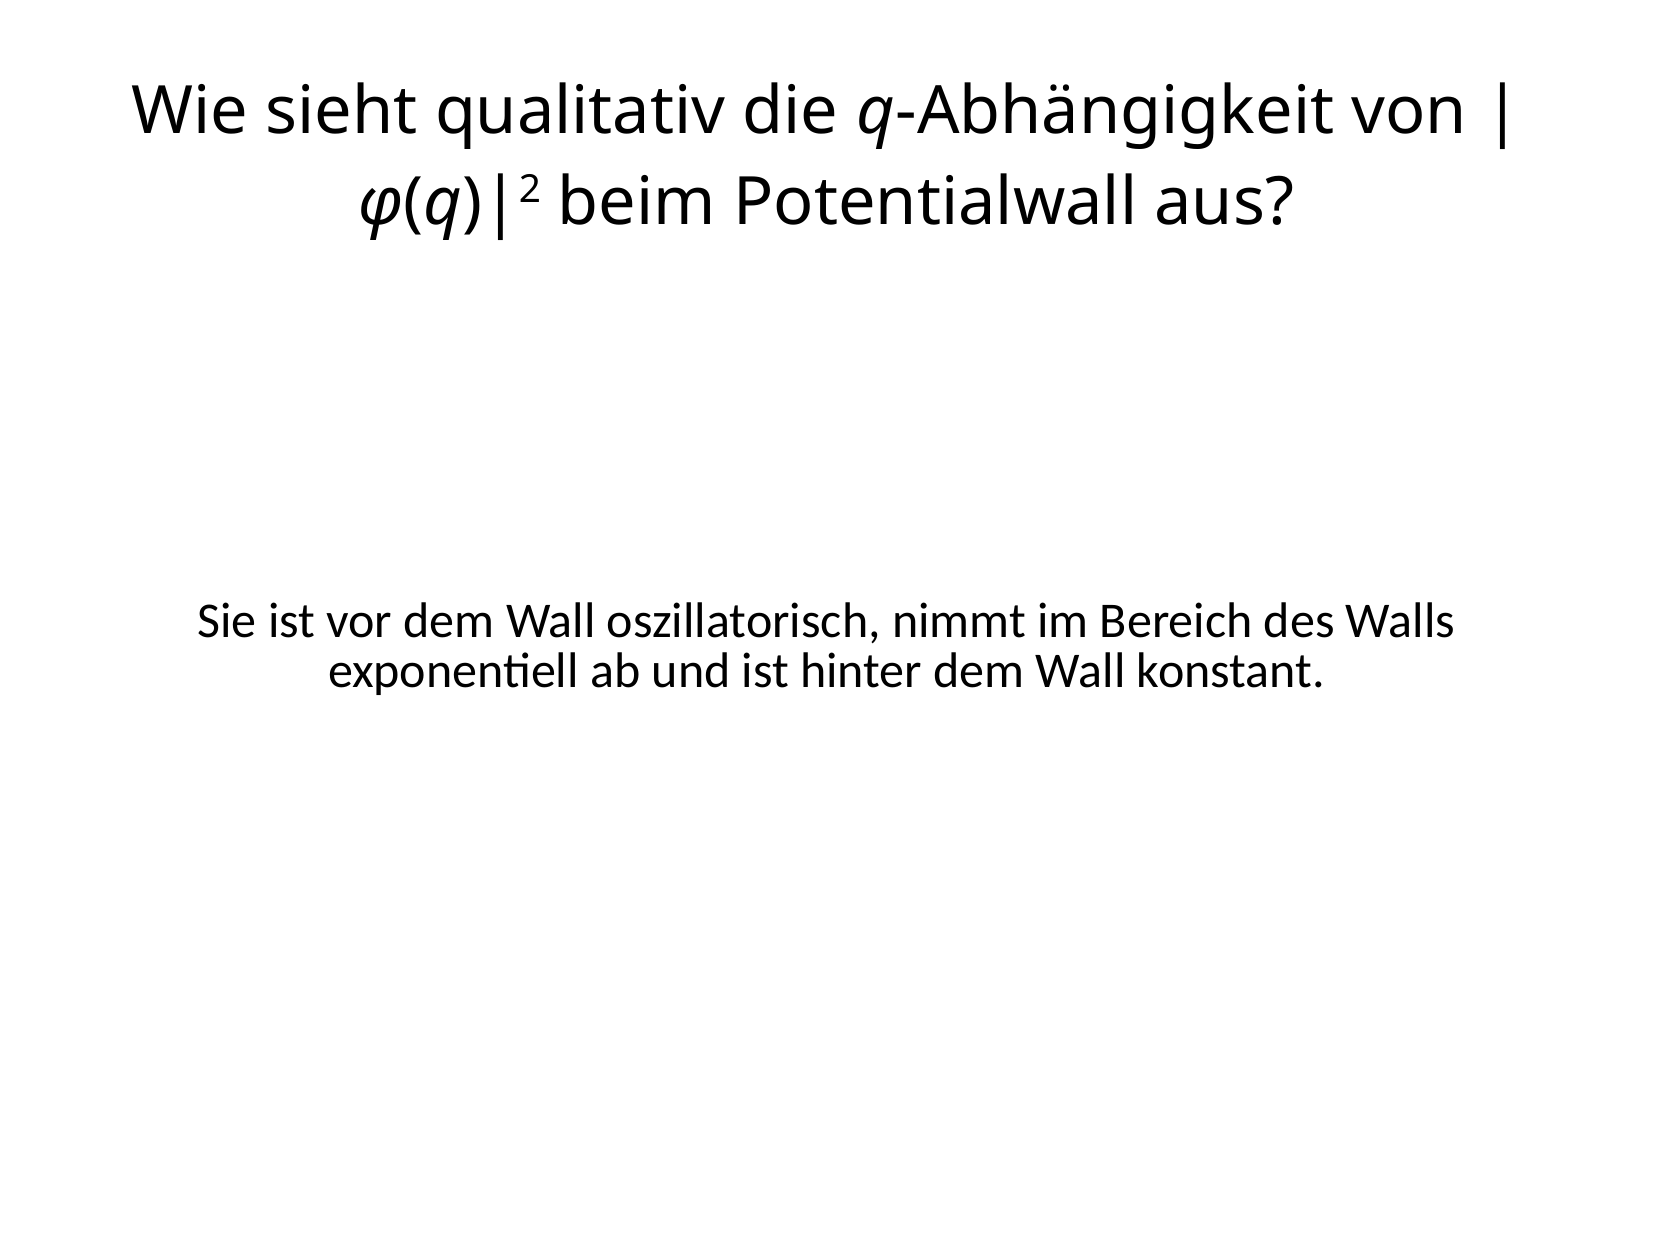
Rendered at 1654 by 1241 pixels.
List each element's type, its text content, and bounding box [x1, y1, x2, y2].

title Wie sieht qualitativ die q-Abhängigkeit von |φ(q)|2 beim Potentialwall aus? [82, 49, 1571, 257]
subtitle Sie ist vor dem Wall oszillatorisch, nimmt im Bereich des Walls exponentiell ab und ist hinter dem Wall konstant. [82, 290, 1571, 1010]
